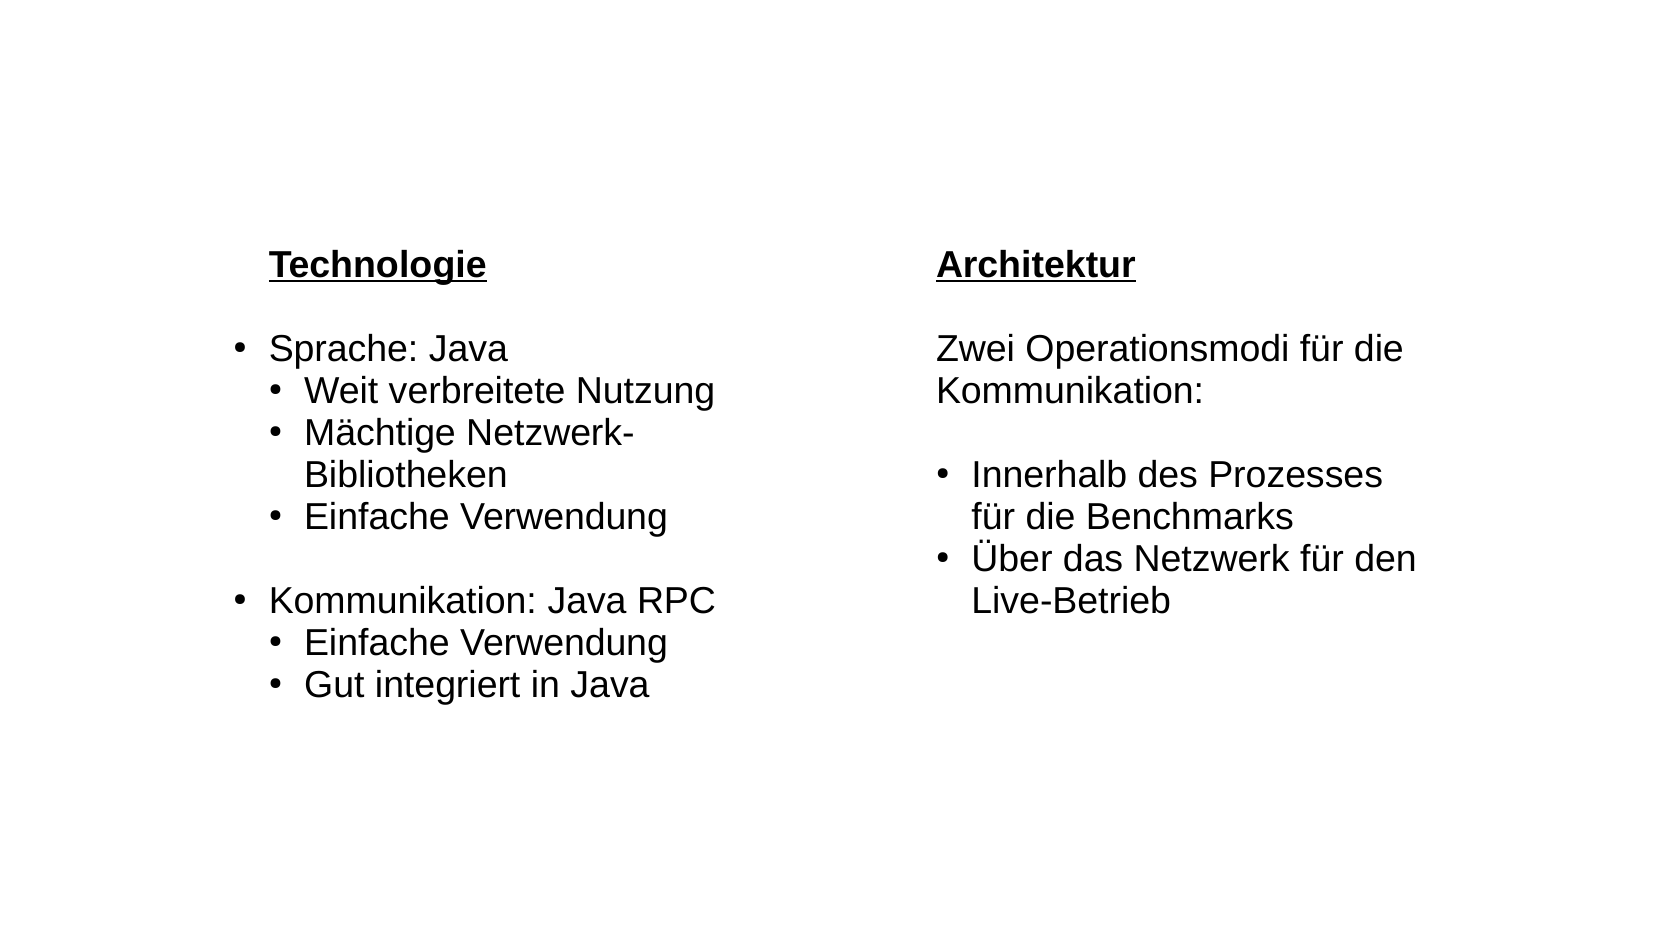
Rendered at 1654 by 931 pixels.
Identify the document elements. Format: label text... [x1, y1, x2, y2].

text_box Technologie Sprache: Java Weit verbreitete Nutzung Mächtige Netzwerk-Bibliotheken Einfache Verwendung Kommunikation: Java RPC Einfache Verwendung Gut integriert in Java [218, 236, 774, 755]
text_box Architektur Zwei Operationsmodi für die Kommunikation: Innerhalb des Prozesses für die Benchmarks Über das Netzwerk für den Live-Betrieb [885, 236, 1441, 671]
